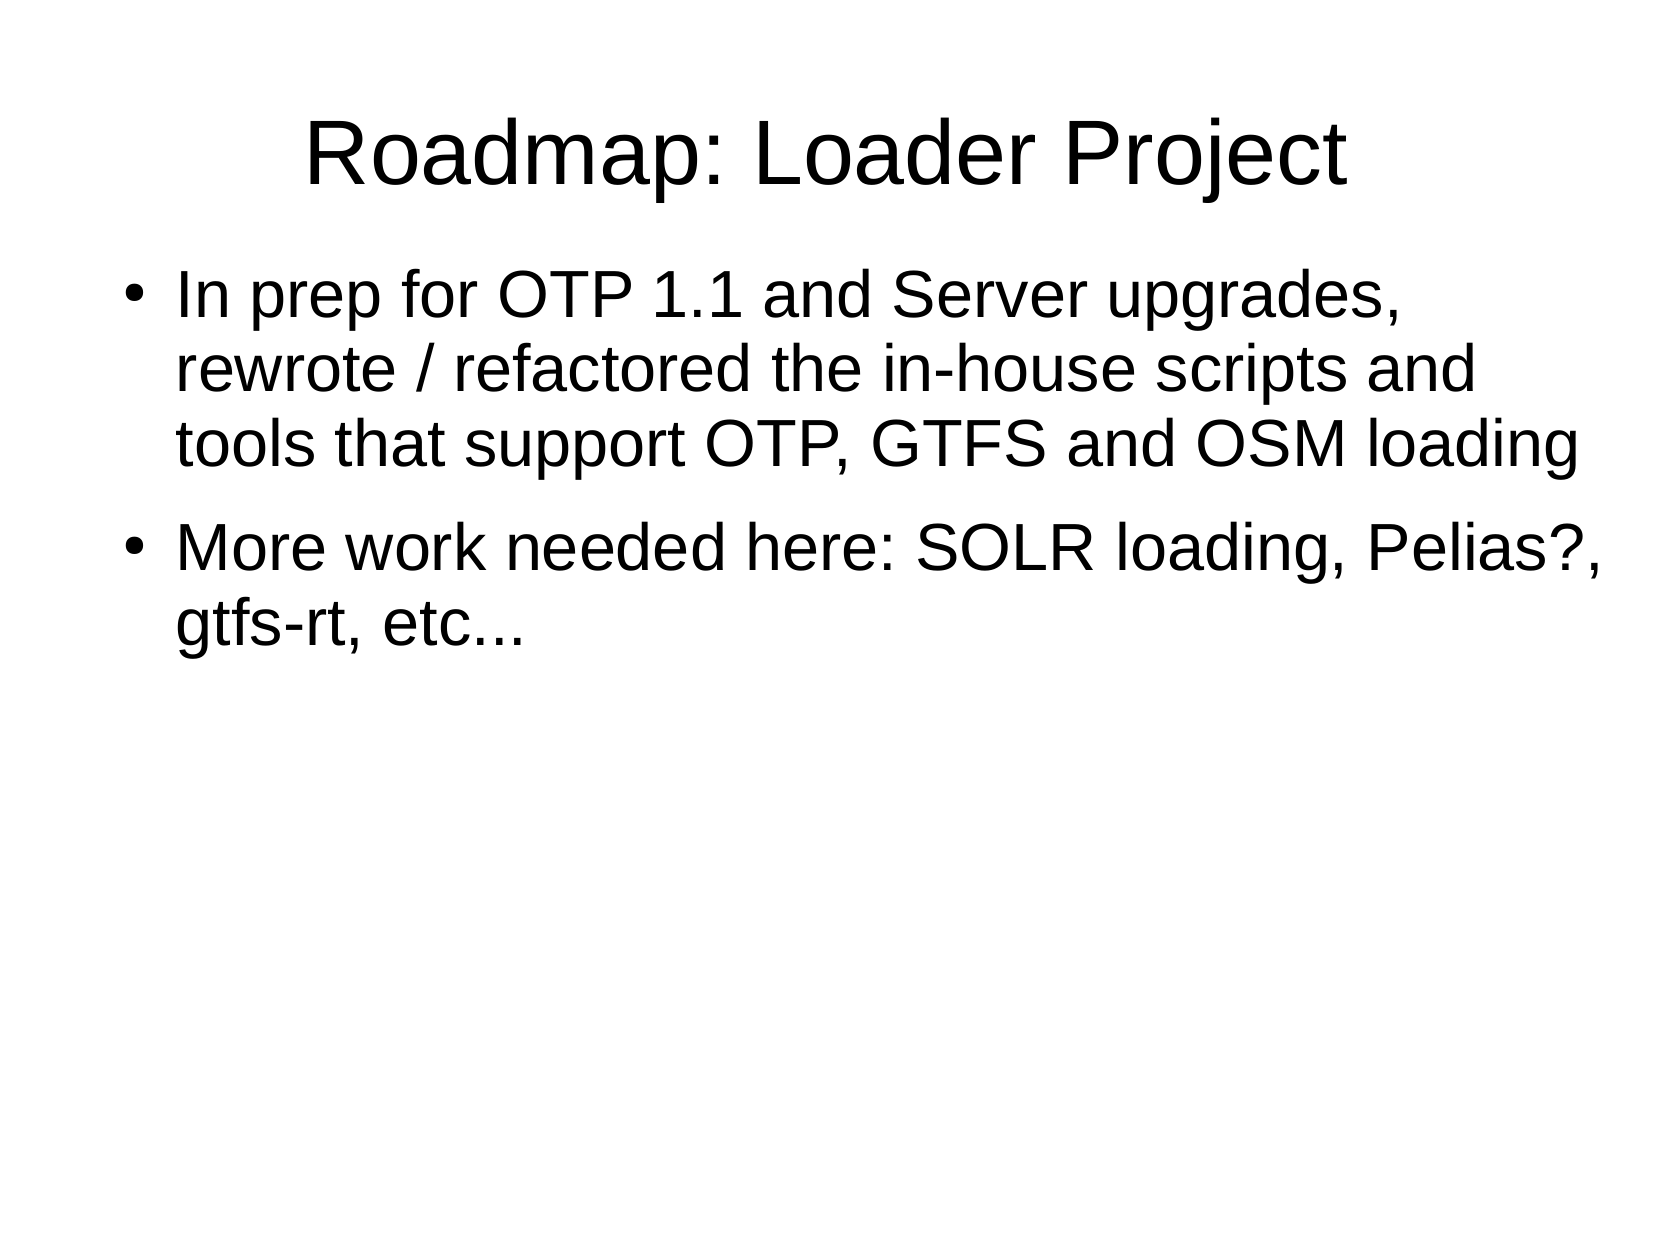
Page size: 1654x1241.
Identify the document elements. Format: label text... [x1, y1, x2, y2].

title Roadmap: Loader Project [82, 49, 1571, 257]
list In prep for OTP 1.1 and Server upgrades, rewrote / refactored the in-house scripts and tools that support OTP, GTFS and OSM loading More work needed here: SOLR loading, Pelias?, gtfs-rt, etc... [105, 256, 1636, 1216]
